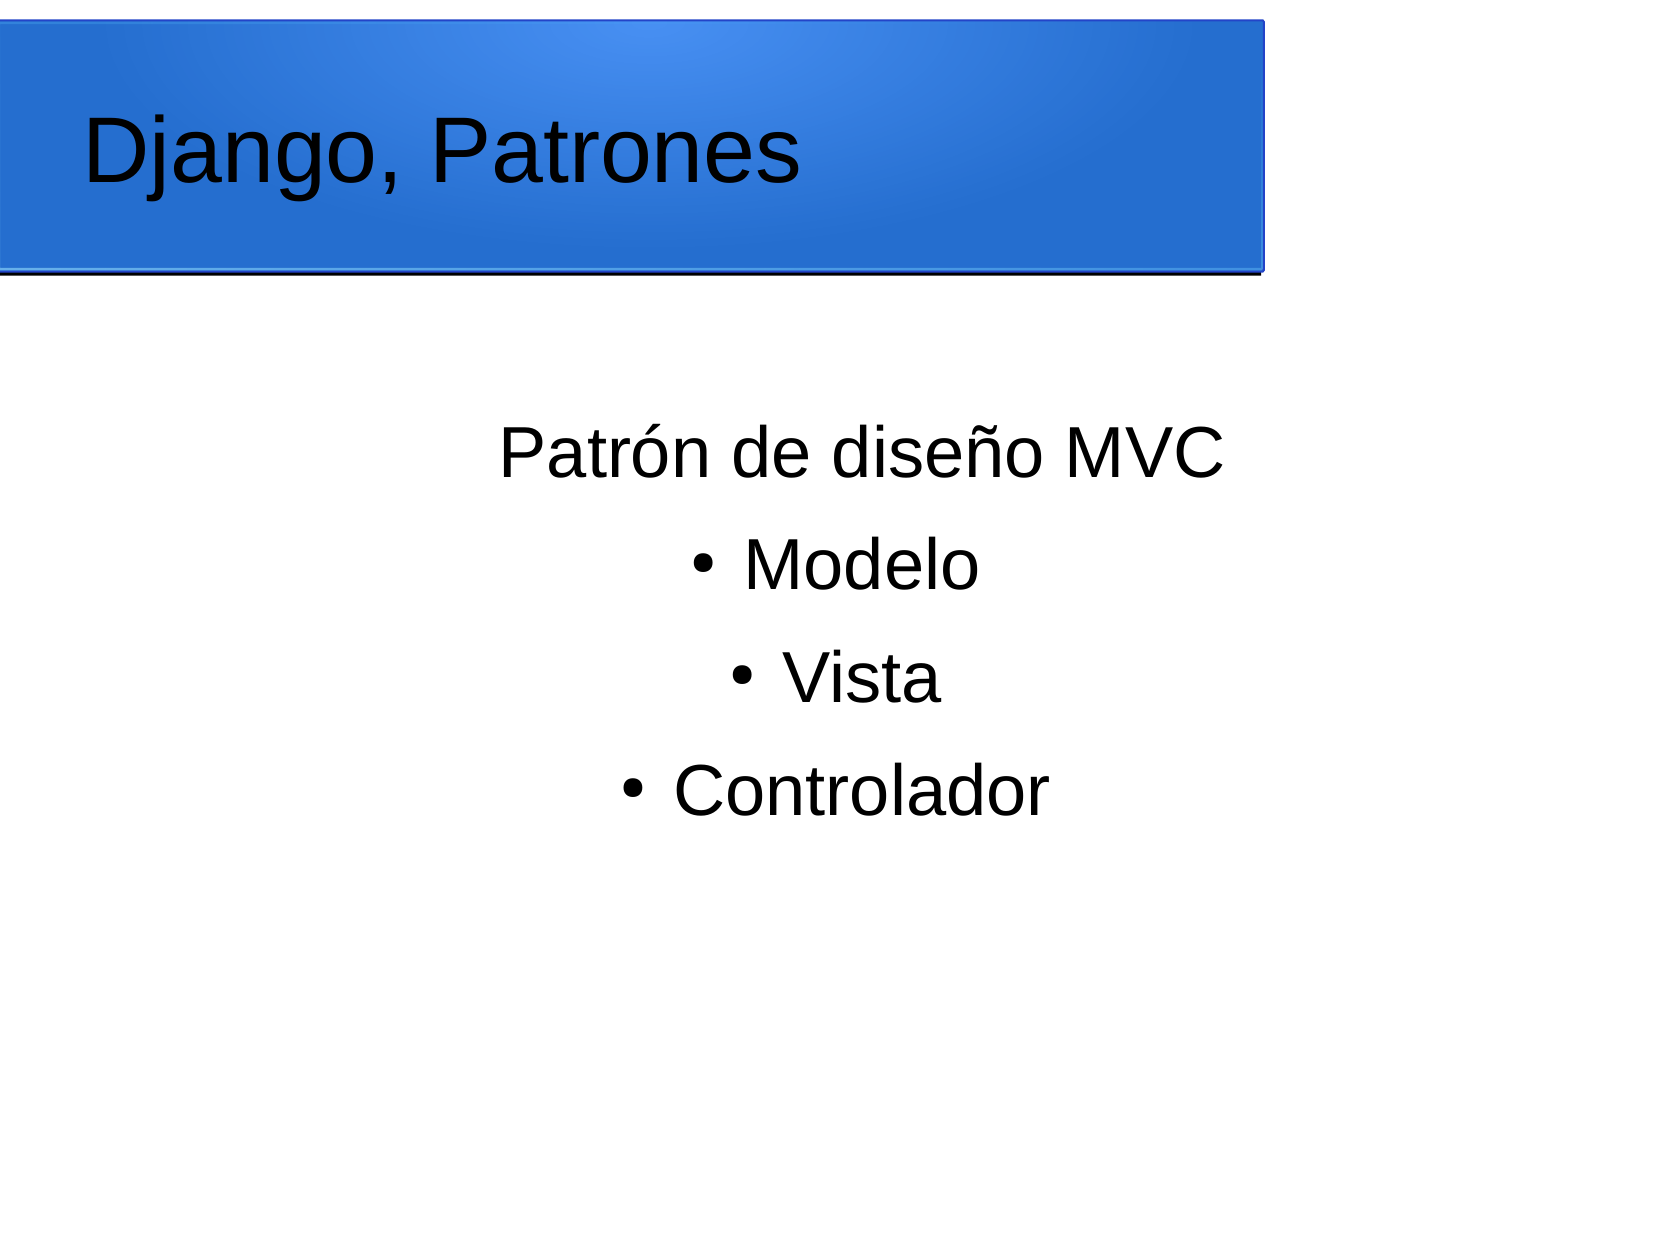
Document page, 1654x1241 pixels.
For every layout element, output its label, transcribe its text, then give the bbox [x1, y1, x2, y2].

list Patrón de diseño MVC Modelo Vista Controlador [82, 299, 1571, 1019]
title Django, Patrones [82, 47, 1235, 252]
